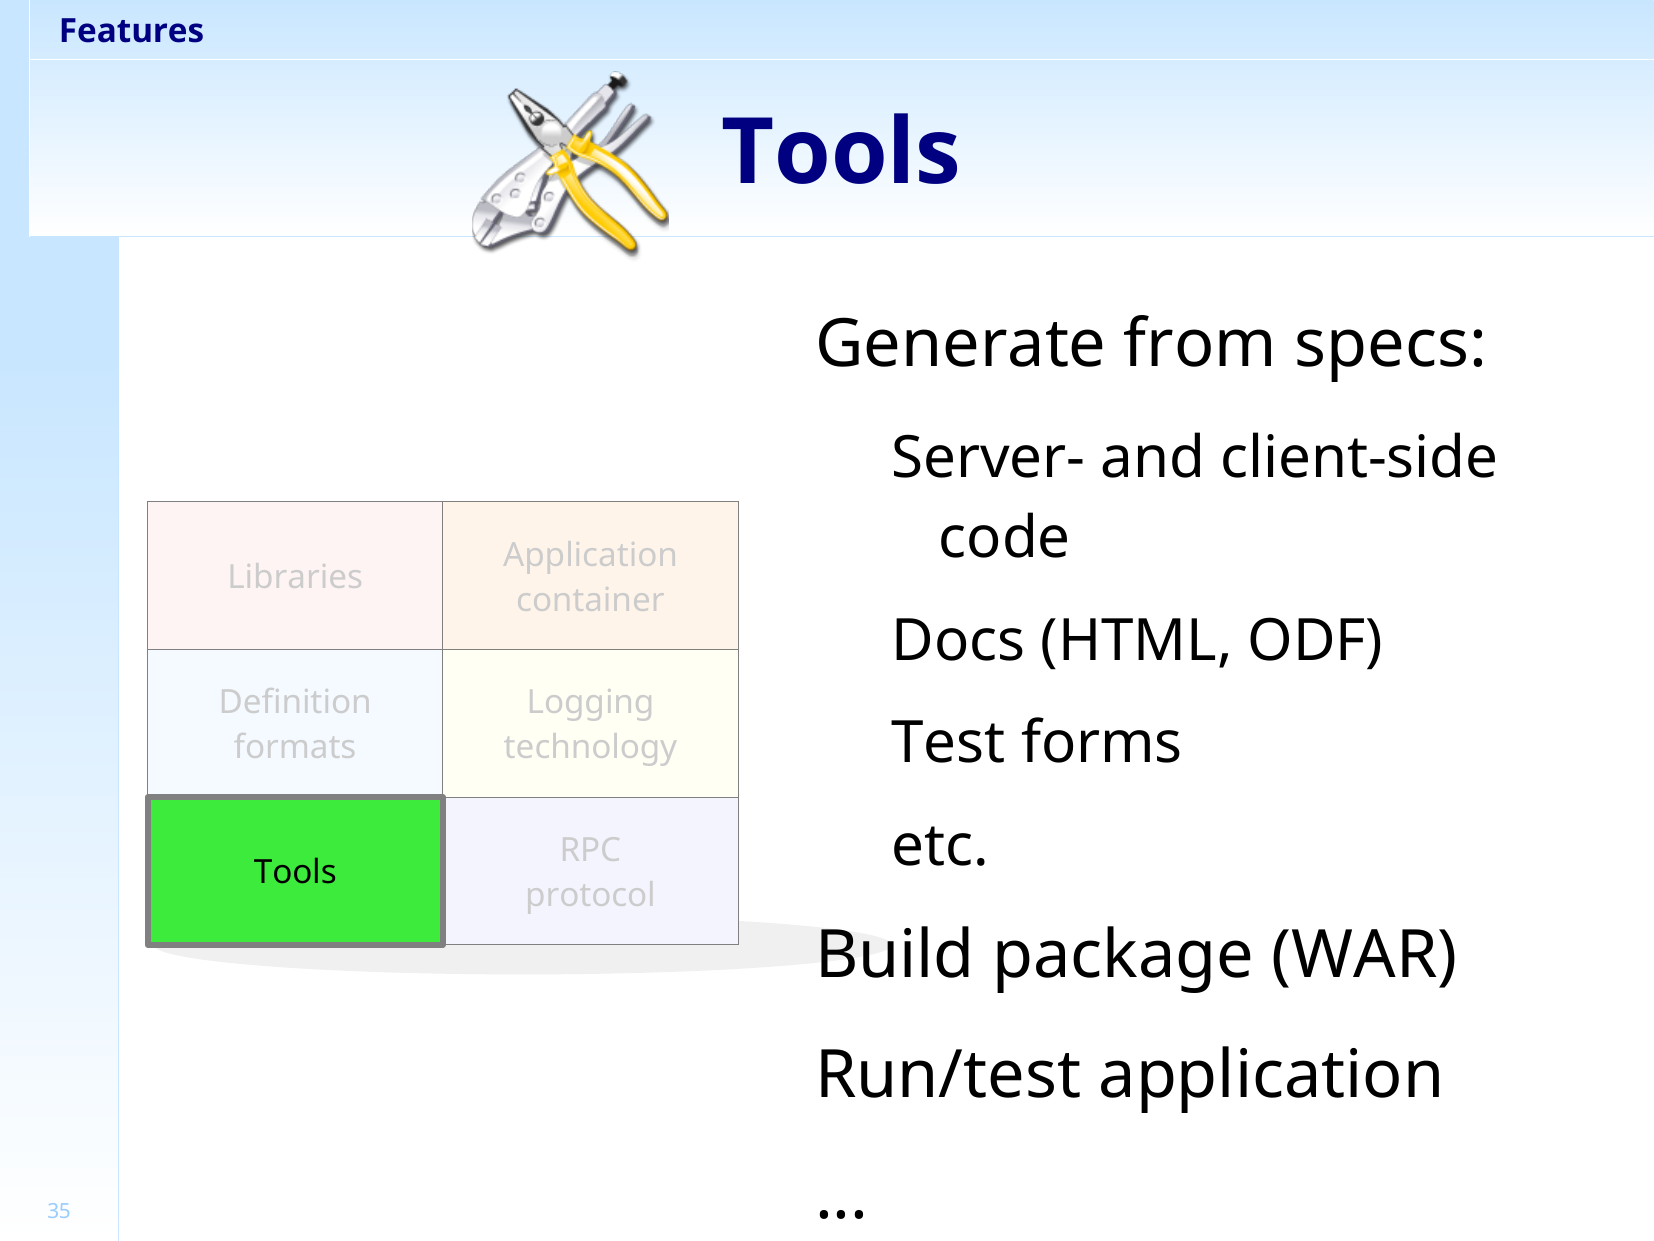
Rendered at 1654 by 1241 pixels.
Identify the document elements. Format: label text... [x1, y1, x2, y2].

text_box [443, 650, 738, 797]
text_box [148, 650, 442, 797]
list Generate from specs: Server- and client-side code Docs (HTML, ODF) Test forms etc. Build package (WAR) Run/test application ... [797, 295, 1625, 1167]
text_box [153, 920, 797, 975]
picture [472, 69, 669, 266]
text_box [443, 502, 738, 649]
text_box [443, 798, 738, 944]
text_box Tools [147, 797, 443, 945]
title Tools [29, 59, 1654, 237]
title Features [59, 0, 355, 60]
text_box [148, 502, 442, 649]
